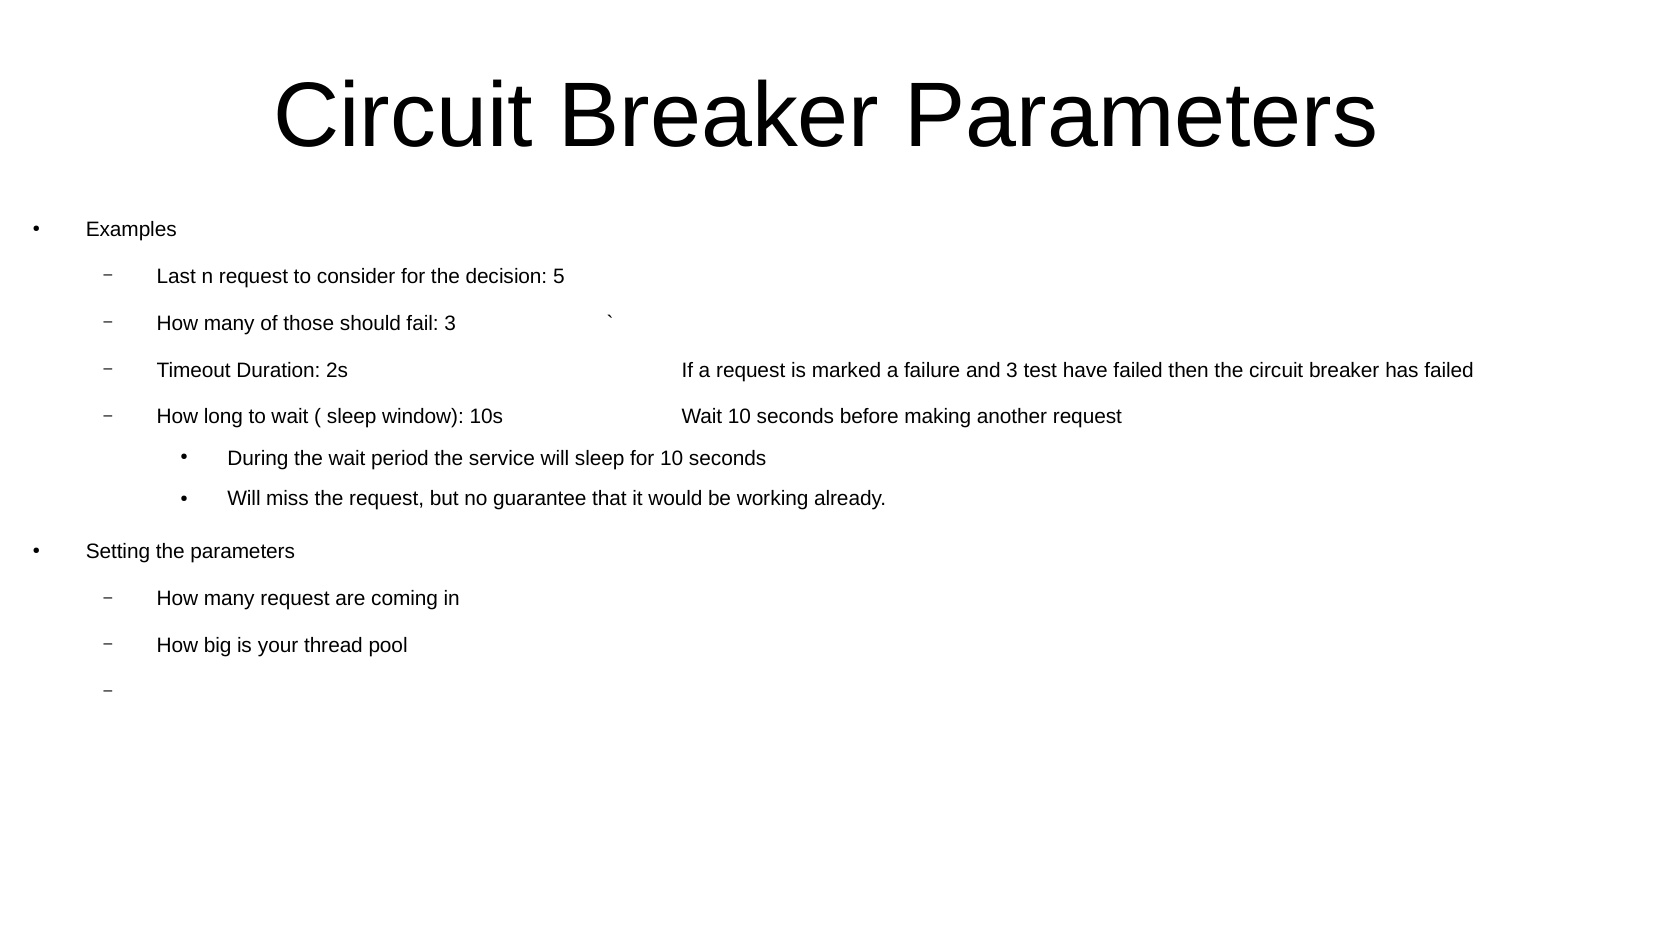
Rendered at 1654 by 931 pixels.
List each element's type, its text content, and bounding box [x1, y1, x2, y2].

list Examples Last n request to consider for the decision: 5 How many of those should fail: 3 ` Timeout Duration: 2s If a request is marked a failure and 3 test have failed then the circuit breaker has failed How long to wait ( sleep window): 10s Wait 10 seconds before making another request During the wait period the service will sleep for 10 seconds Will miss the request, but no guarantee that it would be working already. Setting the parameters How many request are coming in How big is your thread pool [15, 217, 1571, 901]
title Circuit Breaker Parameters [82, 37, 1571, 193]
